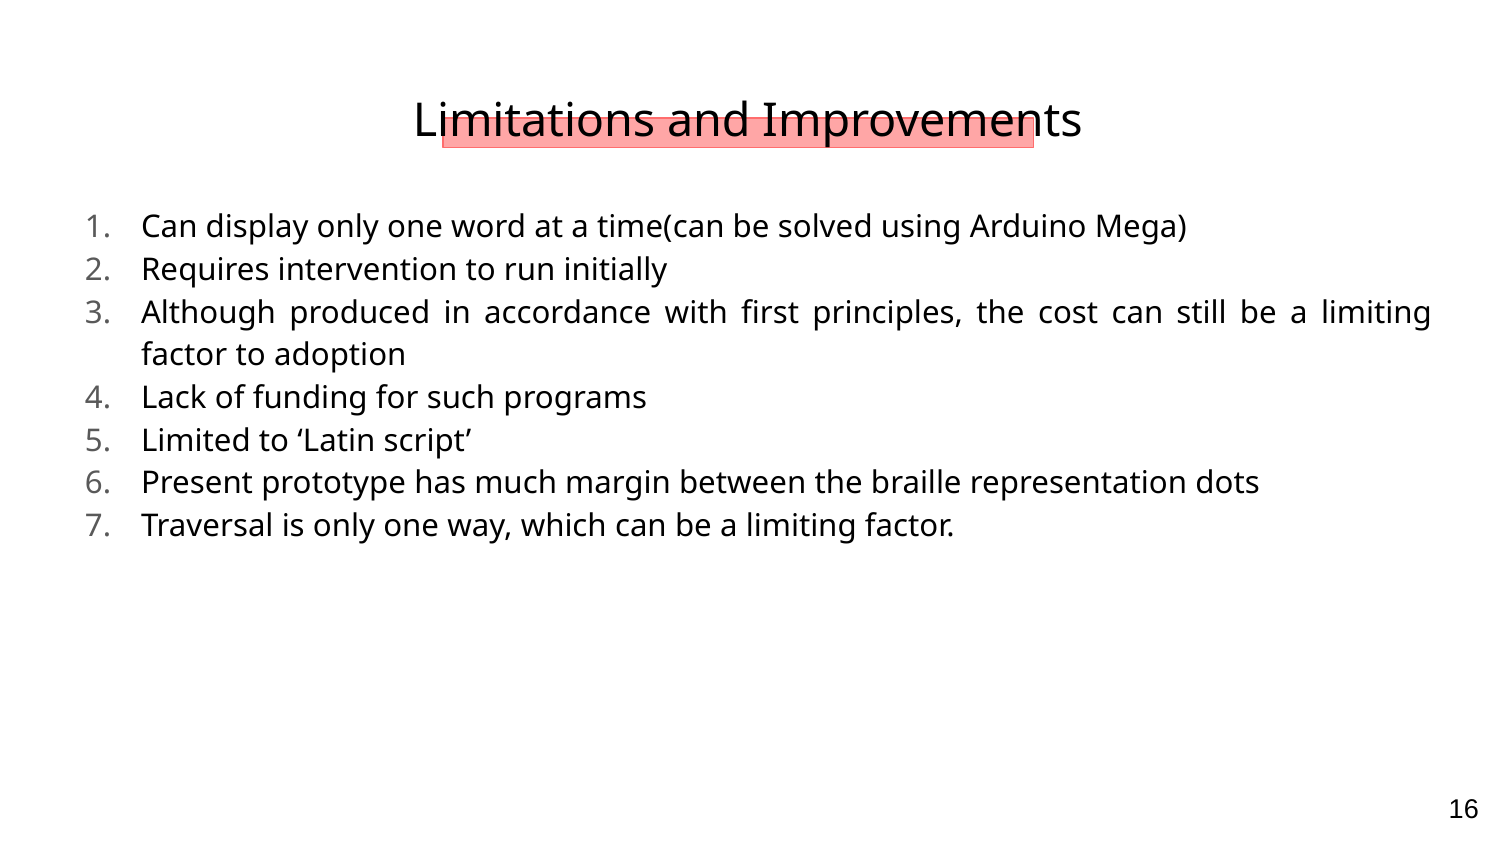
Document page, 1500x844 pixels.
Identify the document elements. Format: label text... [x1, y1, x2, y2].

text_box Can display only one word at a time(can be solved using Arduino Mega) Requires intervention to run initially Although produced in accordance with first principles, the cost can still be a limiting factor to adoption Lack of funding for such programs Limited to ‘Latin script’ Present prototype has much margin between the braille representation dots Traversal is only one way, which can be a limiting factor. [51, 189, 1449, 750]
text_box Limitations and Improvements [49, 71, 1447, 166]
slide_number <number> [1403, 779, 1494, 844]
